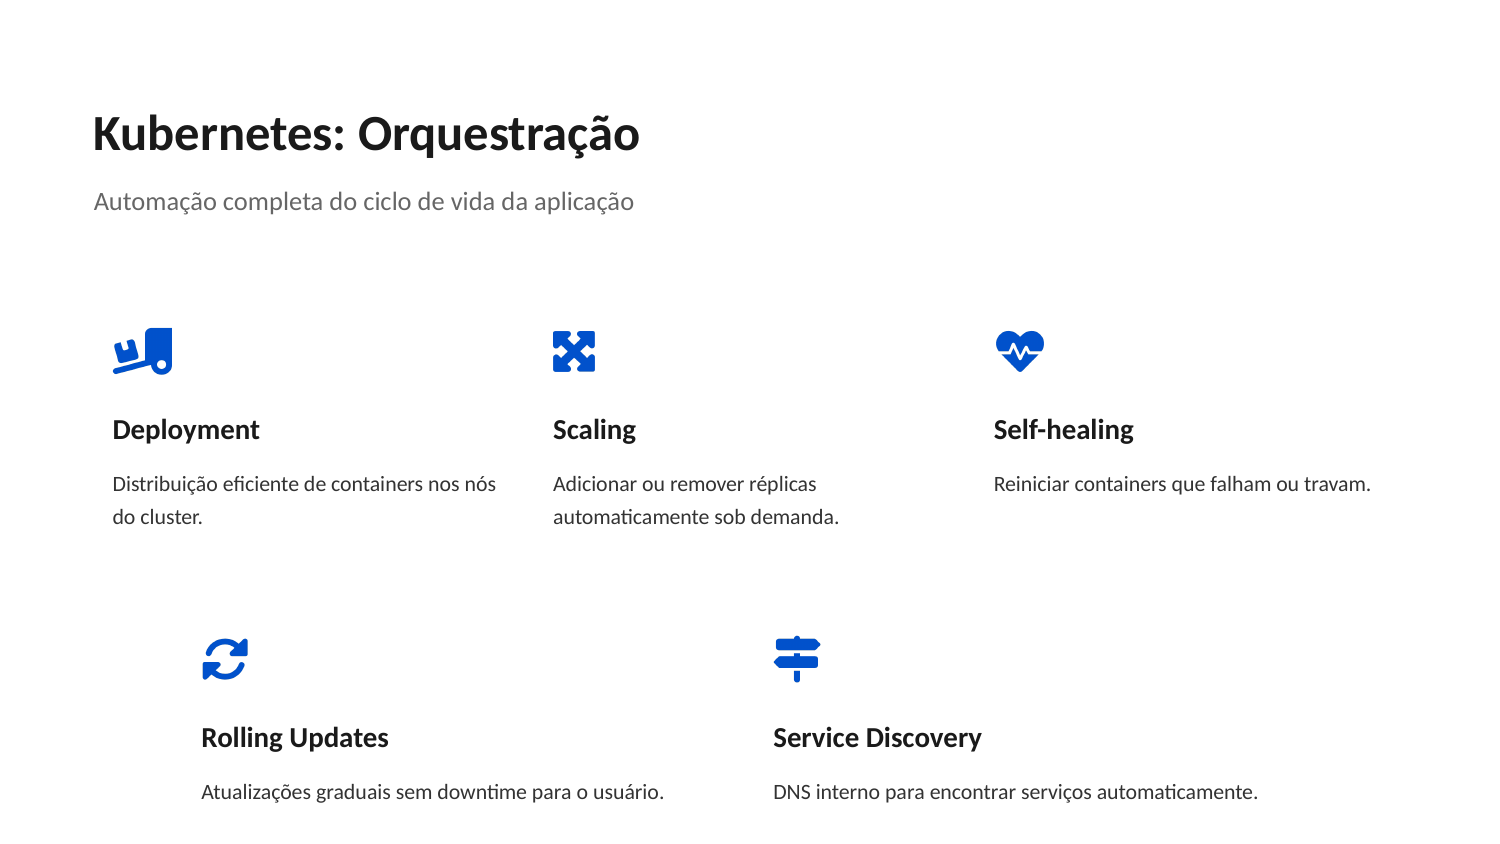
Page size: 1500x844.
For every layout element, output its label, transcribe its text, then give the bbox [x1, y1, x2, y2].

text_box Self-healing [993, 406, 1135, 446]
text_box Atualizações graduais sem downtime para o usuário. [201, 770, 727, 804]
picture [993, 327, 1047, 375]
text_box Kubernetes: Orquestração [93, 93, 642, 161]
text_box Rolling Updates [201, 713, 390, 754]
text_box Reiniciar containers que falham ou travam. [993, 462, 1388, 496]
text_box Deployment [112, 406, 261, 446]
text_box Adicionar ou remover réplicas automaticamente sob demanda. [553, 462, 947, 530]
text_box Service Discovery [773, 713, 983, 754]
text_box DNS interno para encontrar serviços automaticamente. [773, 770, 1299, 804]
picture [773, 635, 821, 683]
picture [201, 635, 249, 683]
text_box Scaling [553, 406, 637, 446]
text_box Distribuição eficiente de containers nos nós do cluster. [112, 462, 507, 530]
picture [112, 327, 172, 375]
text_box Automação completa do ciclo de vida da aplicação [93, 181, 636, 216]
picture [553, 327, 595, 375]
